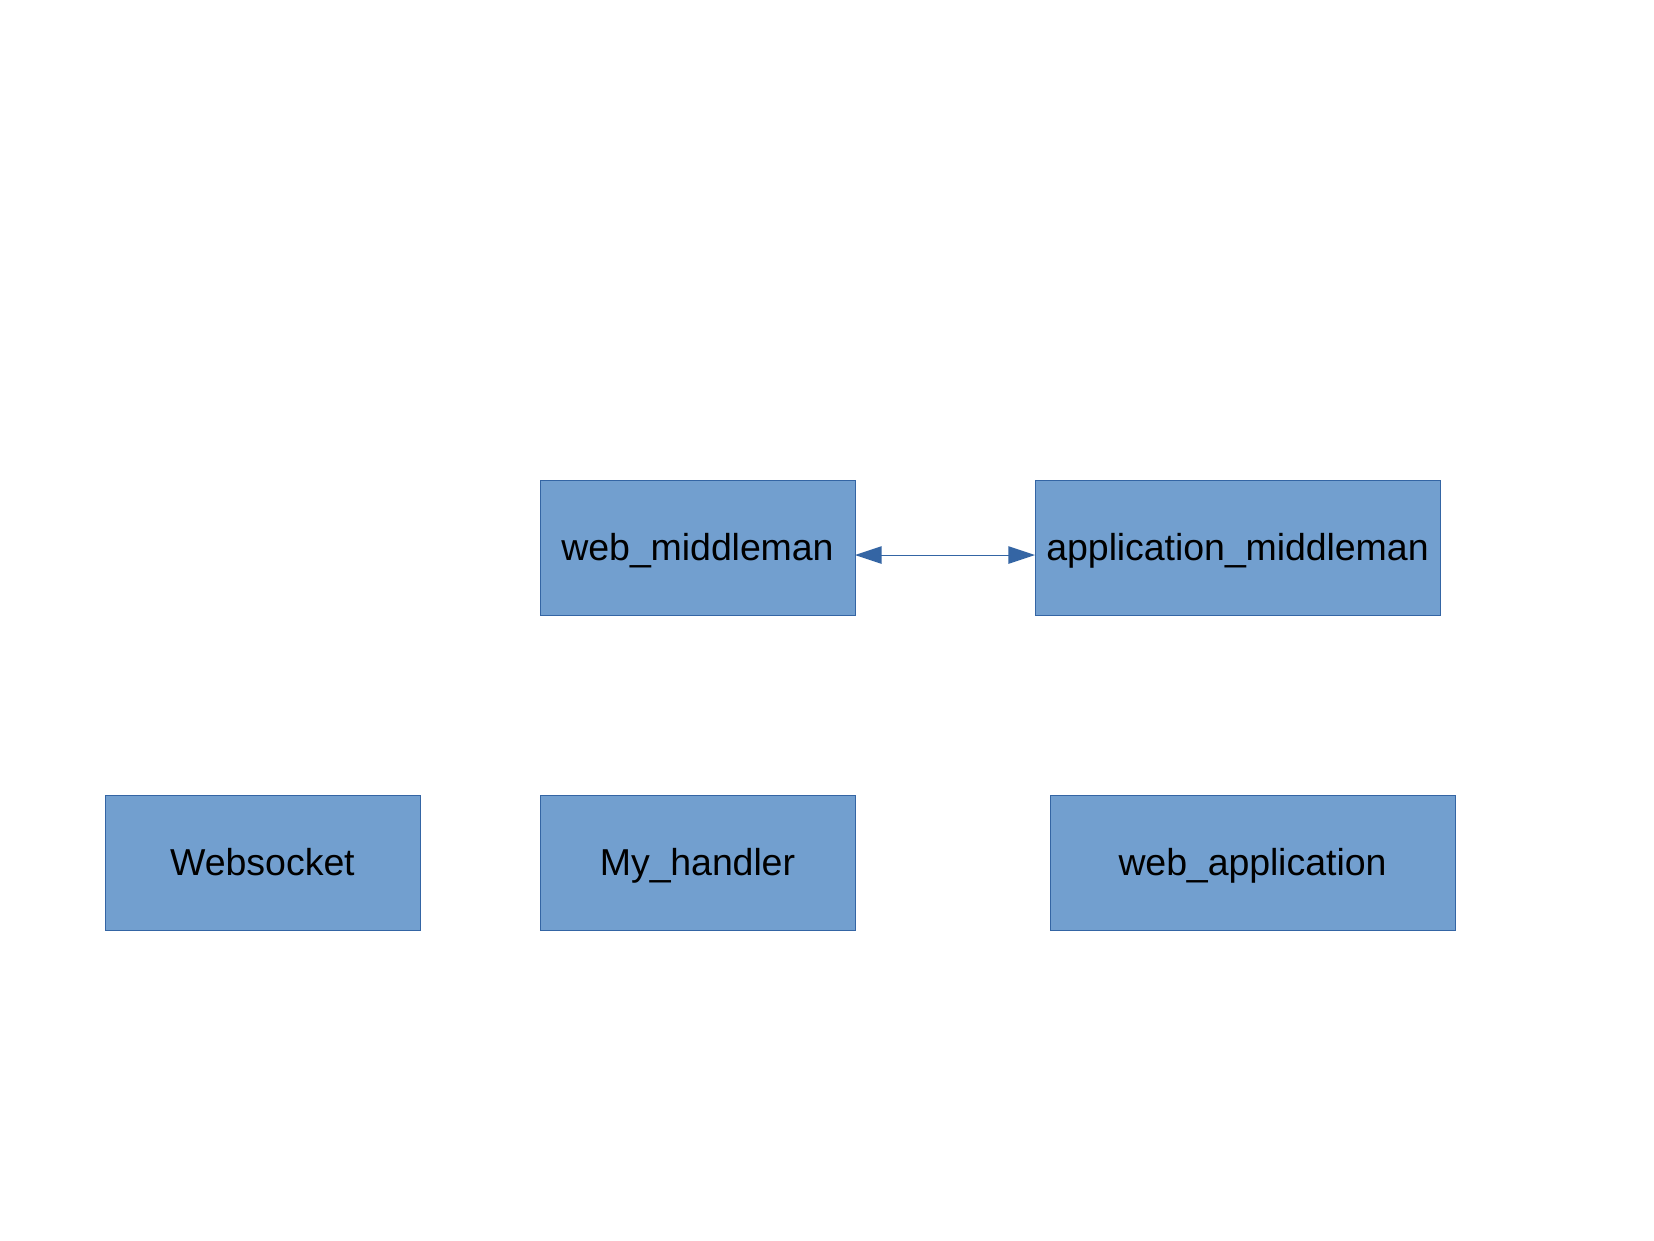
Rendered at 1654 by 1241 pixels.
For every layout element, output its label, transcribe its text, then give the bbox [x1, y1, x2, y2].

text_box application_middleman [1035, 480, 1441, 616]
text_box Websocket [105, 795, 421, 931]
text_box web_application [1050, 795, 1456, 931]
text_box My_handler [540, 795, 856, 931]
text_box web_middleman [540, 480, 856, 616]
